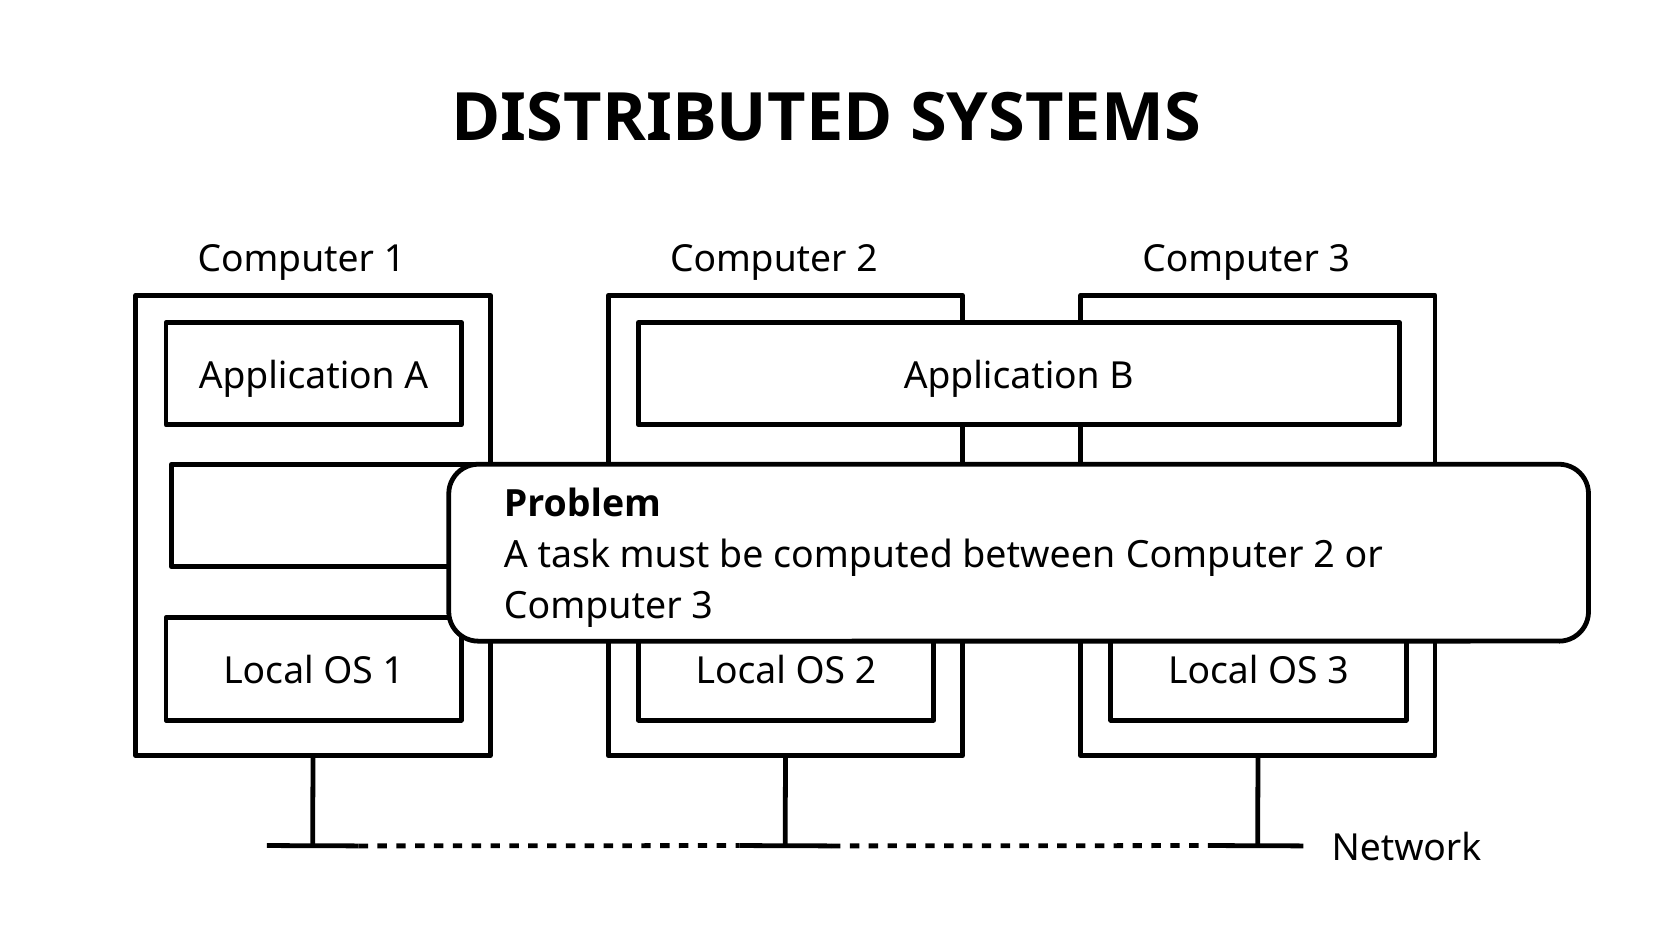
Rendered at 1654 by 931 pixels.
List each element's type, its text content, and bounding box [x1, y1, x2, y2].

text_box Local OS 1 [166, 617, 462, 721]
text_box Local OS 2 [638, 642, 934, 721]
title DISTRIBUTED SYSTEMS [82, 36, 1571, 193]
text_box Local OS 3 [1110, 642, 1407, 721]
text_box Problem A task must be computed between Computer 2 or Computer 3 [448, 464, 1589, 642]
text_box Computer 2 [655, 224, 916, 339]
text_box Network [1316, 813, 1518, 929]
text_box Application B [638, 322, 1400, 425]
text_box Application A [166, 322, 462, 425]
text_box Middleware (Distributed system layer) [171, 464, 471, 567]
text_box Computer 1 [182, 224, 443, 339]
text_box Computer 3 [1127, 224, 1388, 339]
